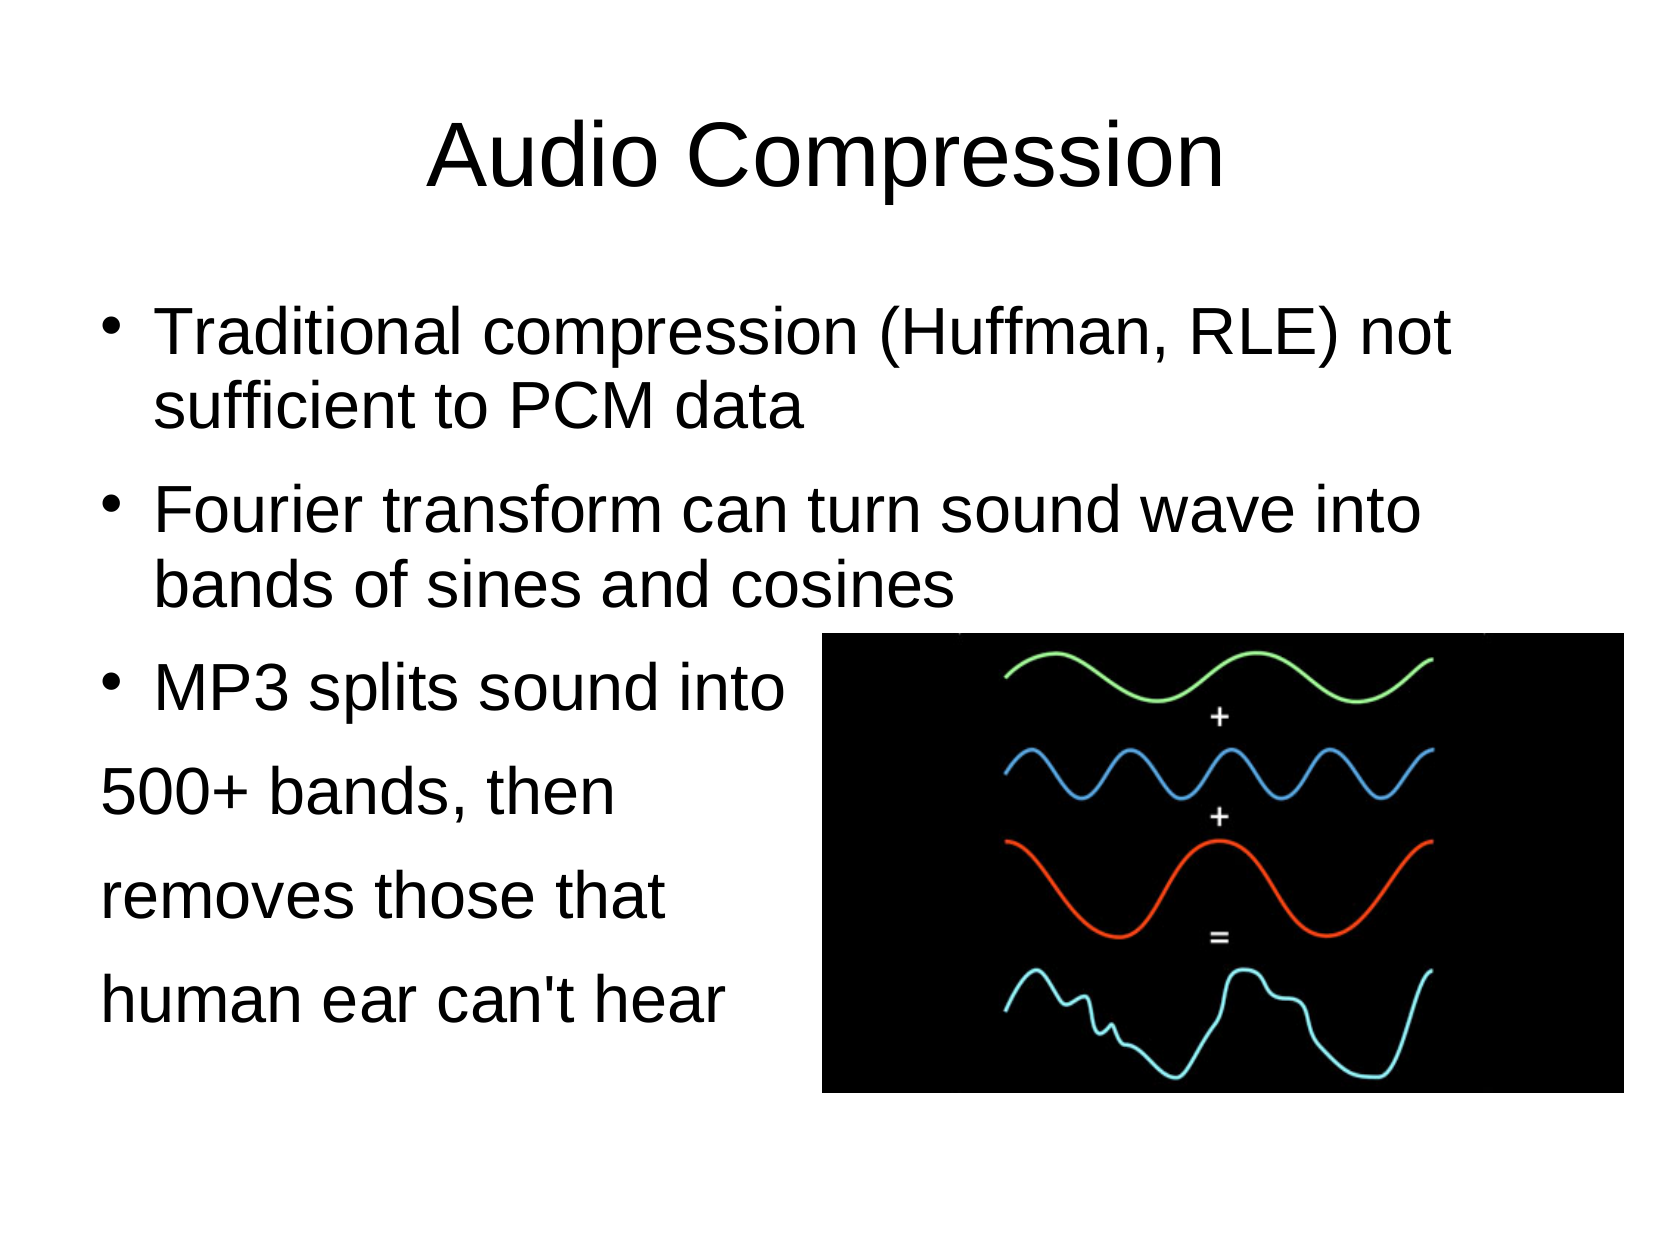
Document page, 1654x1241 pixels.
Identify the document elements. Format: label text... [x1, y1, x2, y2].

picture [822, 633, 1624, 1093]
title Audio Compression [82, 49, 1571, 257]
list Traditional compression (Huffman, RLE) not sufficient to PCM data Fourier transform can turn sound wave into bands of sines and cosines MP3 splits sound into 500+ bands, then removes those that human ear can't hear [82, 290, 1571, 1109]
